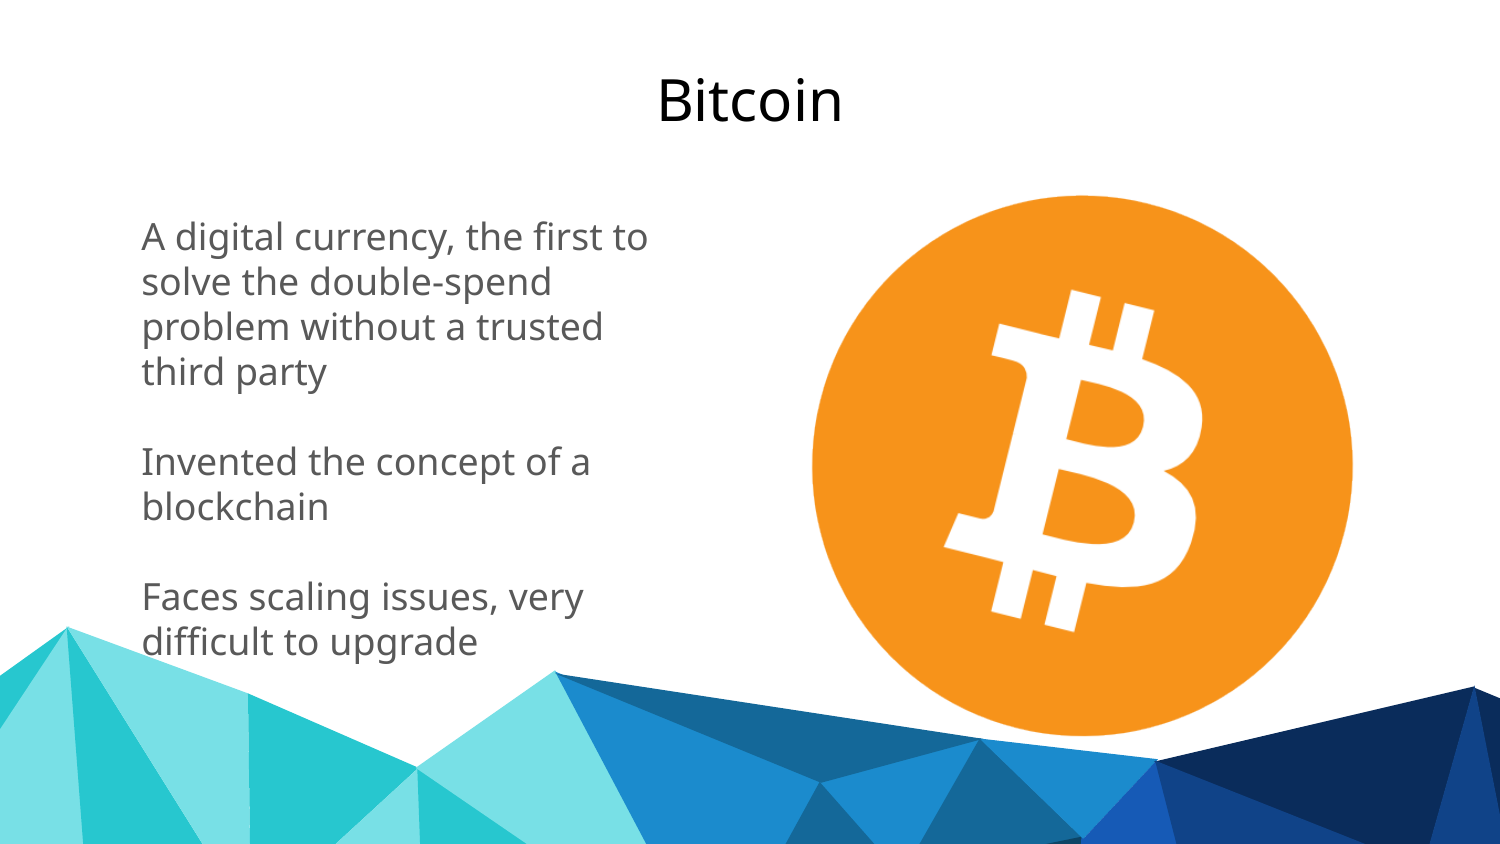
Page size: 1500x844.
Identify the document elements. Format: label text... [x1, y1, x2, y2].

list A digital currency, the first to solve the double-spend problem without a trusted third party Invented the concept of a blockchain Faces scaling issues, very difficult to upgrade [126, 198, 711, 721]
picture [805, 189, 1358, 742]
text_box [0, 626, 1500, 844]
title Bitcoin [51, 47, 1449, 142]
